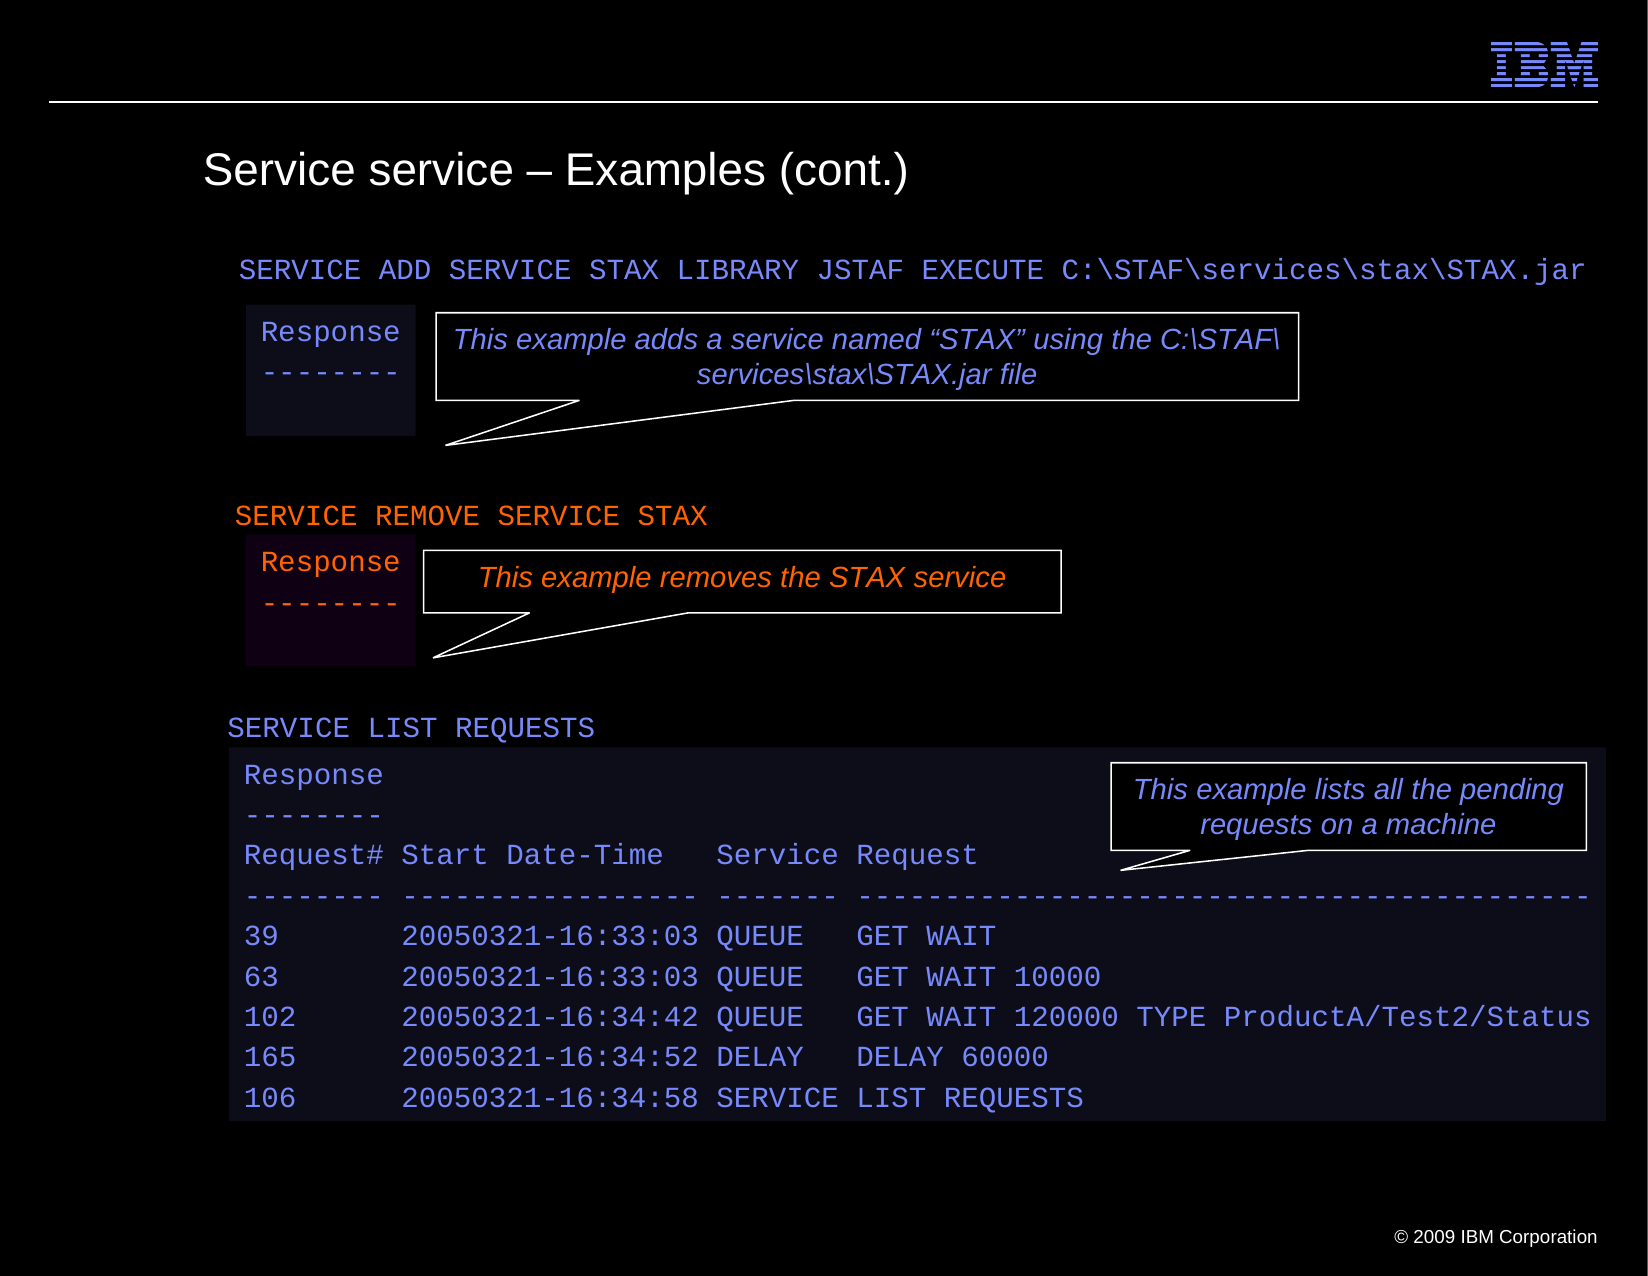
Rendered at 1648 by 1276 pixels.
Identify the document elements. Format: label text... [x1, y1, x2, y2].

text_box This example removes the STAX service [423, 550, 1062, 658]
text_box Response -------- Request# Start Date-Time Service Request -------- ----------------- ------- ------------------------------------------ 39 20050321-16:33:03 QUEUE GET WAIT 63 20050321-16:33:03 QUEUE GET WAIT 10000 102 20050321-16:34:42 QUEUE GET WAIT 120000 TYPE ProductA/Test2/Status 165 20050321-16:34:52 DELAY DELAY 60000 106 20050321-16:34:58 SERVICE LIST REQUESTS [228, 747, 1607, 1121]
text_box This example adds a service named “STAX” using the C:\STAF\services\stax\STAX.jar file [436, 312, 1299, 446]
text_box Response -------- [246, 304, 416, 436]
text_box This example lists all the pending requests on a machine [1111, 762, 1587, 871]
text_box SERVICE REMOVE SERVICE STAX [220, 488, 723, 539]
text_box Response -------- [246, 539, 416, 667]
title Service service – Examples (cont.) [186, 137, 1648, 231]
text_box SERVICE ADD SERVICE STAX LIBRARY JSTAF EXECUTE C:\STAF\services\stax\STAX.jar [239, 250, 1648, 286]
text_box SERVICE LIST REQUESTS [212, 700, 610, 752]
picture [1491, 42, 1598, 87]
